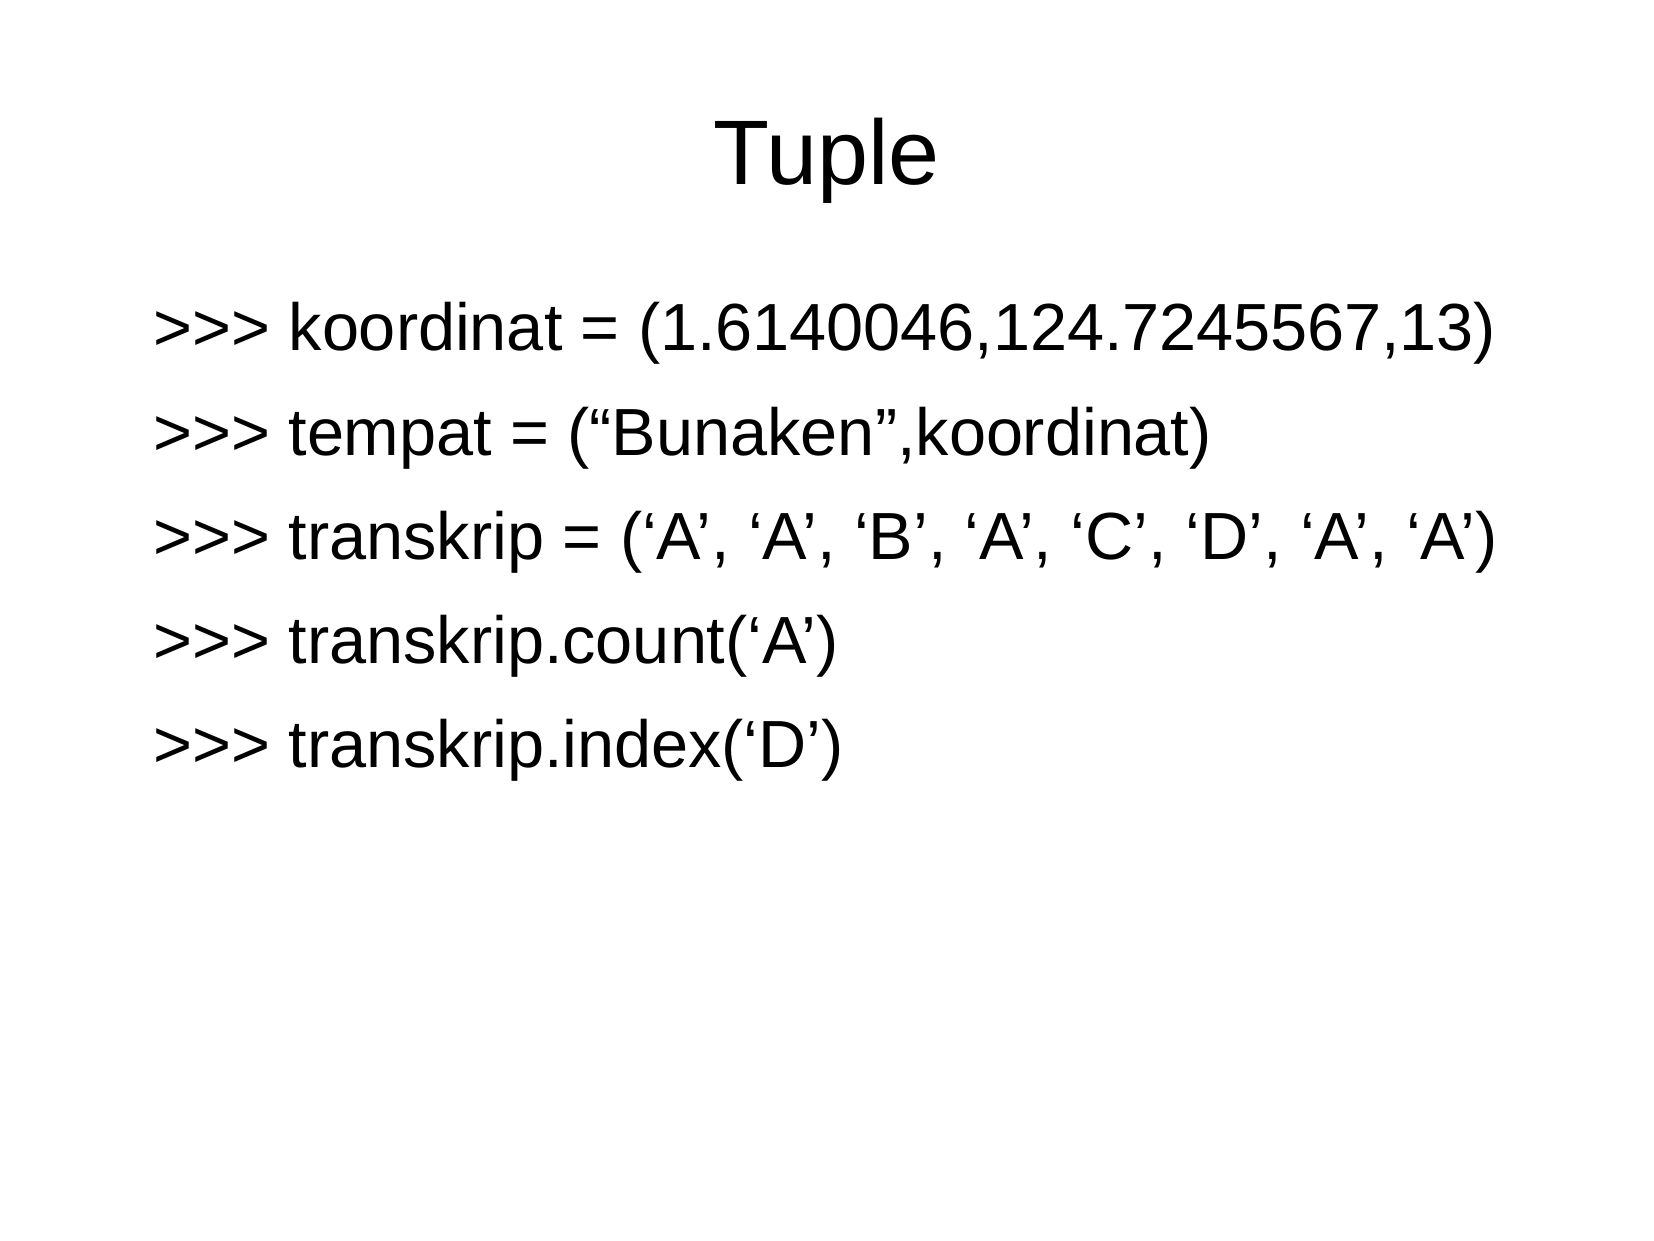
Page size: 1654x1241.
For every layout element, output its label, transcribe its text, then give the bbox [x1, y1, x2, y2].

list >>> koordinat = (1.6140046,124.7245567,13) >>> tempat = (“Bunaken”,koordinat) >>> transkrip = (‘A’, ‘A’, ‘B’, ‘A’, ‘C’, ‘D’, ‘A’, ‘A’) >>> transkrip.count(‘A’) >>> transkrip.index(‘D’) [82, 290, 1571, 1010]
title Tuple [82, 49, 1571, 257]
